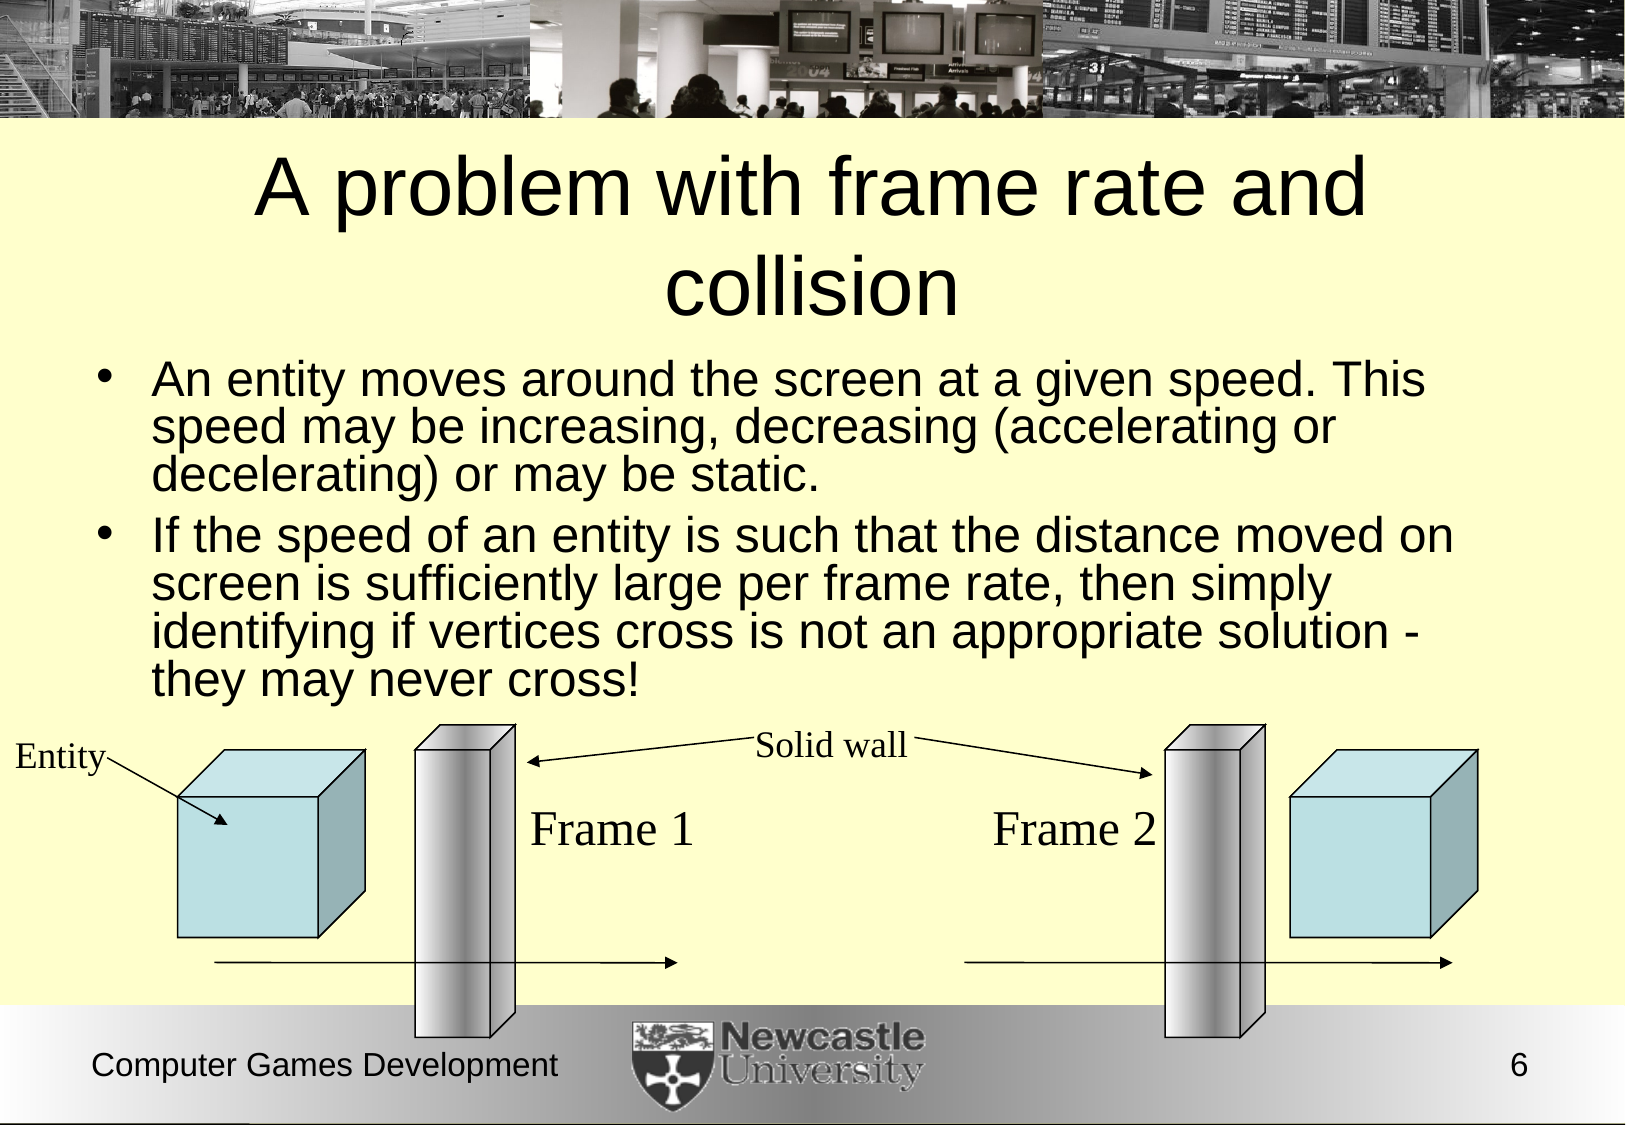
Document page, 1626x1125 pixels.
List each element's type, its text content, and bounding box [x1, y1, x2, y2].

text_box Computer Games Development [67, 1024, 583, 1103]
text_box [1165, 724, 1266, 961]
text_box Frame 1 [515, 787, 716, 863]
text_box A problem with frame rate and collision [81, 124, 1544, 341]
text_box Solid wall [740, 712, 953, 773]
text_box [415, 724, 516, 961]
text_box <number> [1164, 1024, 1544, 1103]
text_box [415, 964, 516, 1038]
picture [0, 0, 1625, 118]
text_box [1290, 749, 1478, 938]
text_box Frame 2 [977, 787, 1178, 863]
text_box [177, 749, 366, 938]
text_box Entity [0, 723, 213, 784]
text_box An entity moves around the screen at a given speed. This speed may be increasing, decreasing (accelerating or decelerating) or may be static. If the speed of an entity is such that the distance moved on screen is sufficiently large per frame rate, then simply identifying if vertices cross is not an appropriate solution - they may never cross! [81, 350, 1544, 699]
text_box [1165, 964, 1266, 1038]
